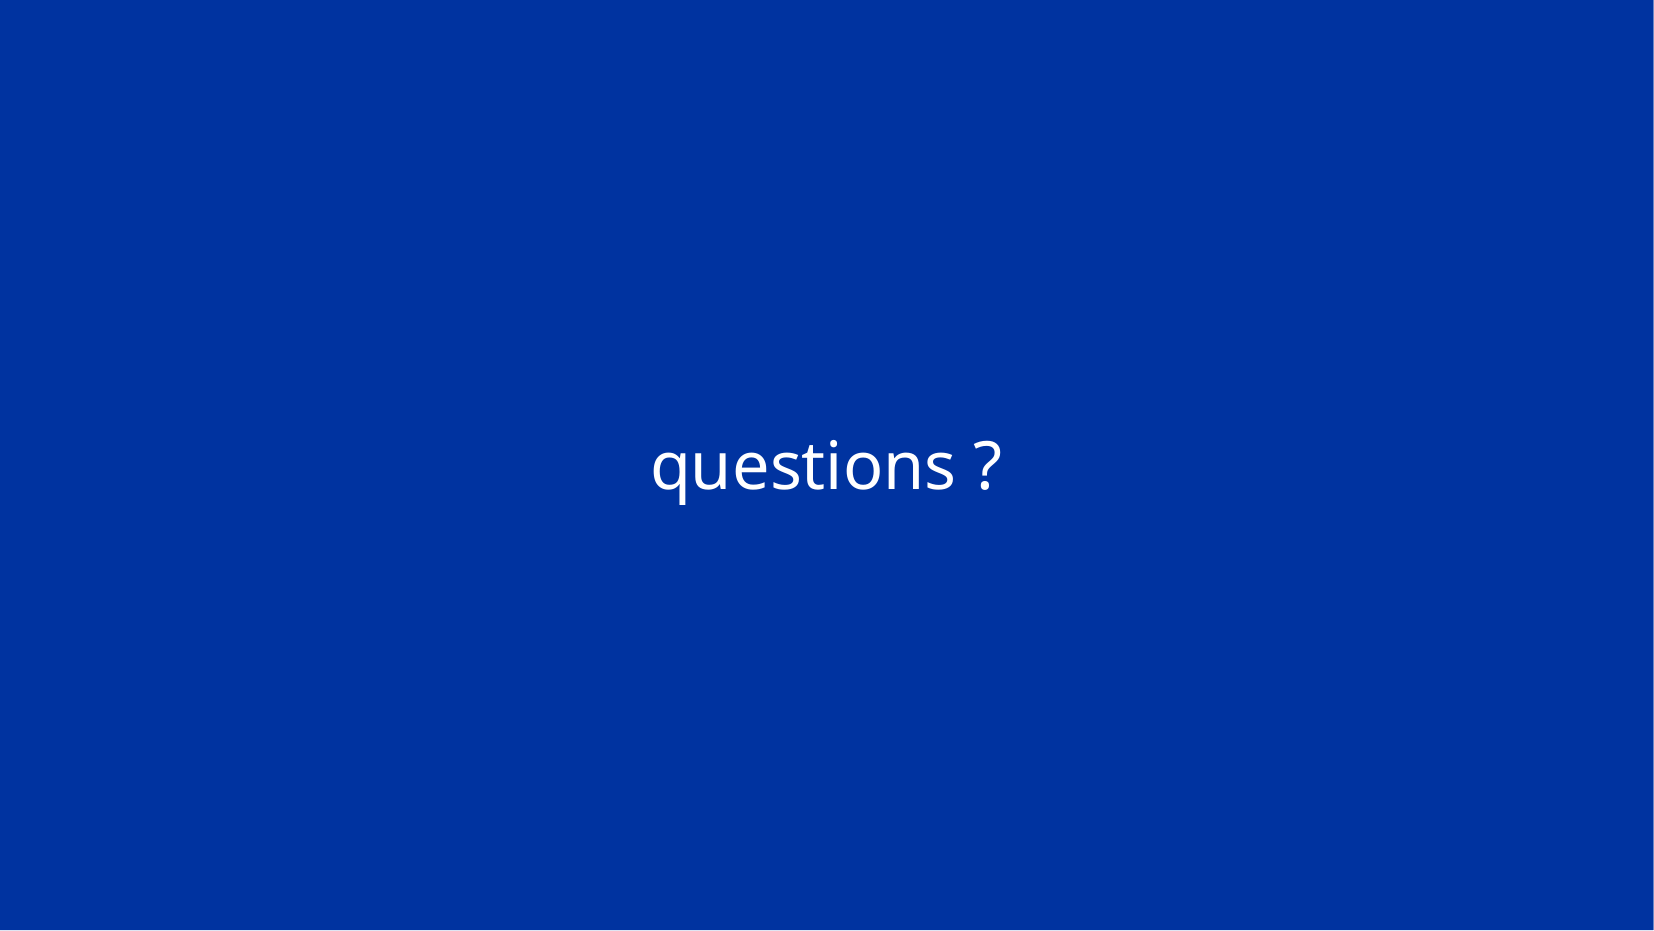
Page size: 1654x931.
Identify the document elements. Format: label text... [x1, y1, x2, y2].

title questions ? [0, 0, 1654, 931]
